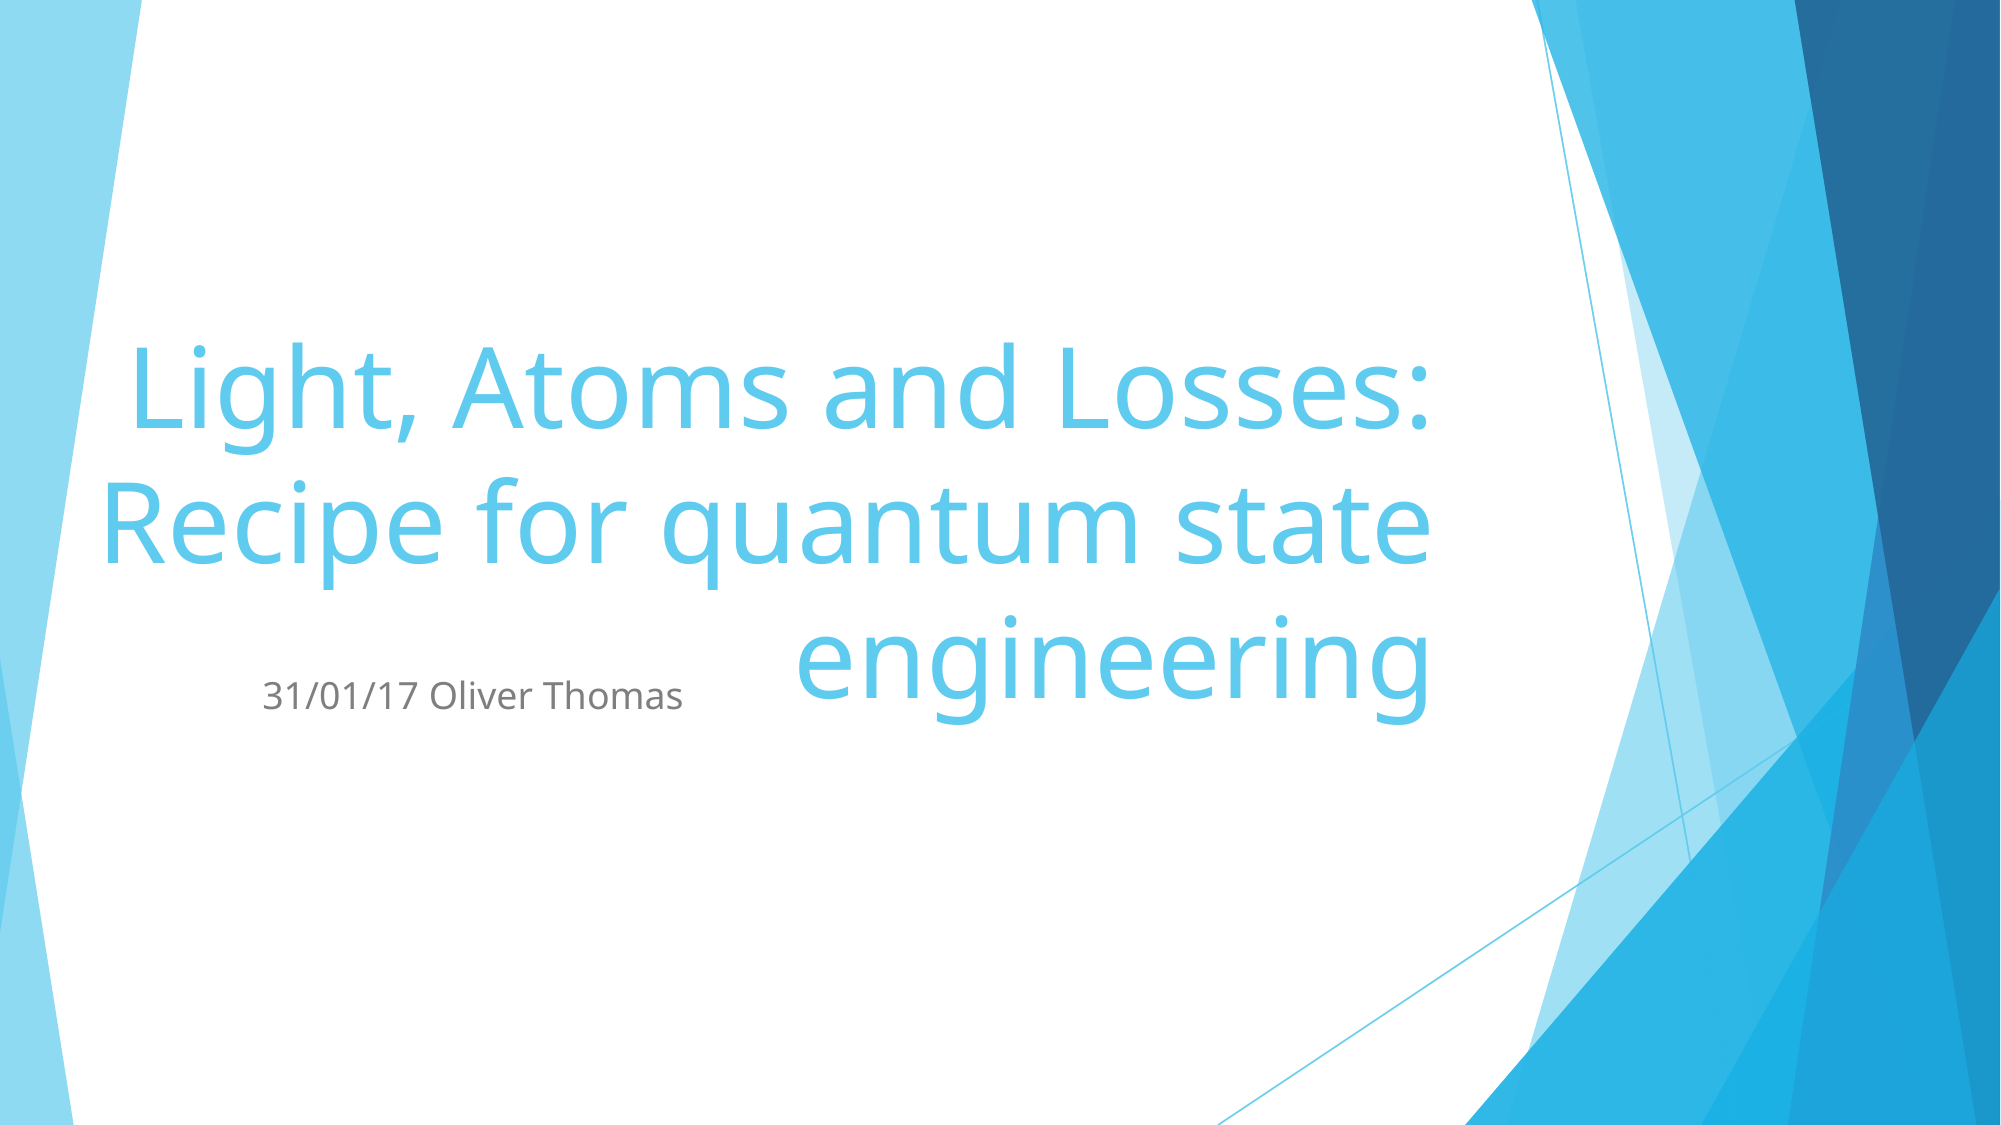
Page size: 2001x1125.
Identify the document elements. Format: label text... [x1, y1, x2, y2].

title Light, Atoms and Losses: Recipe for quantum state engineering [82, 308, 1596, 645]
subtitle 31/01/17 Oliver Thomas [247, 664, 1522, 845]
